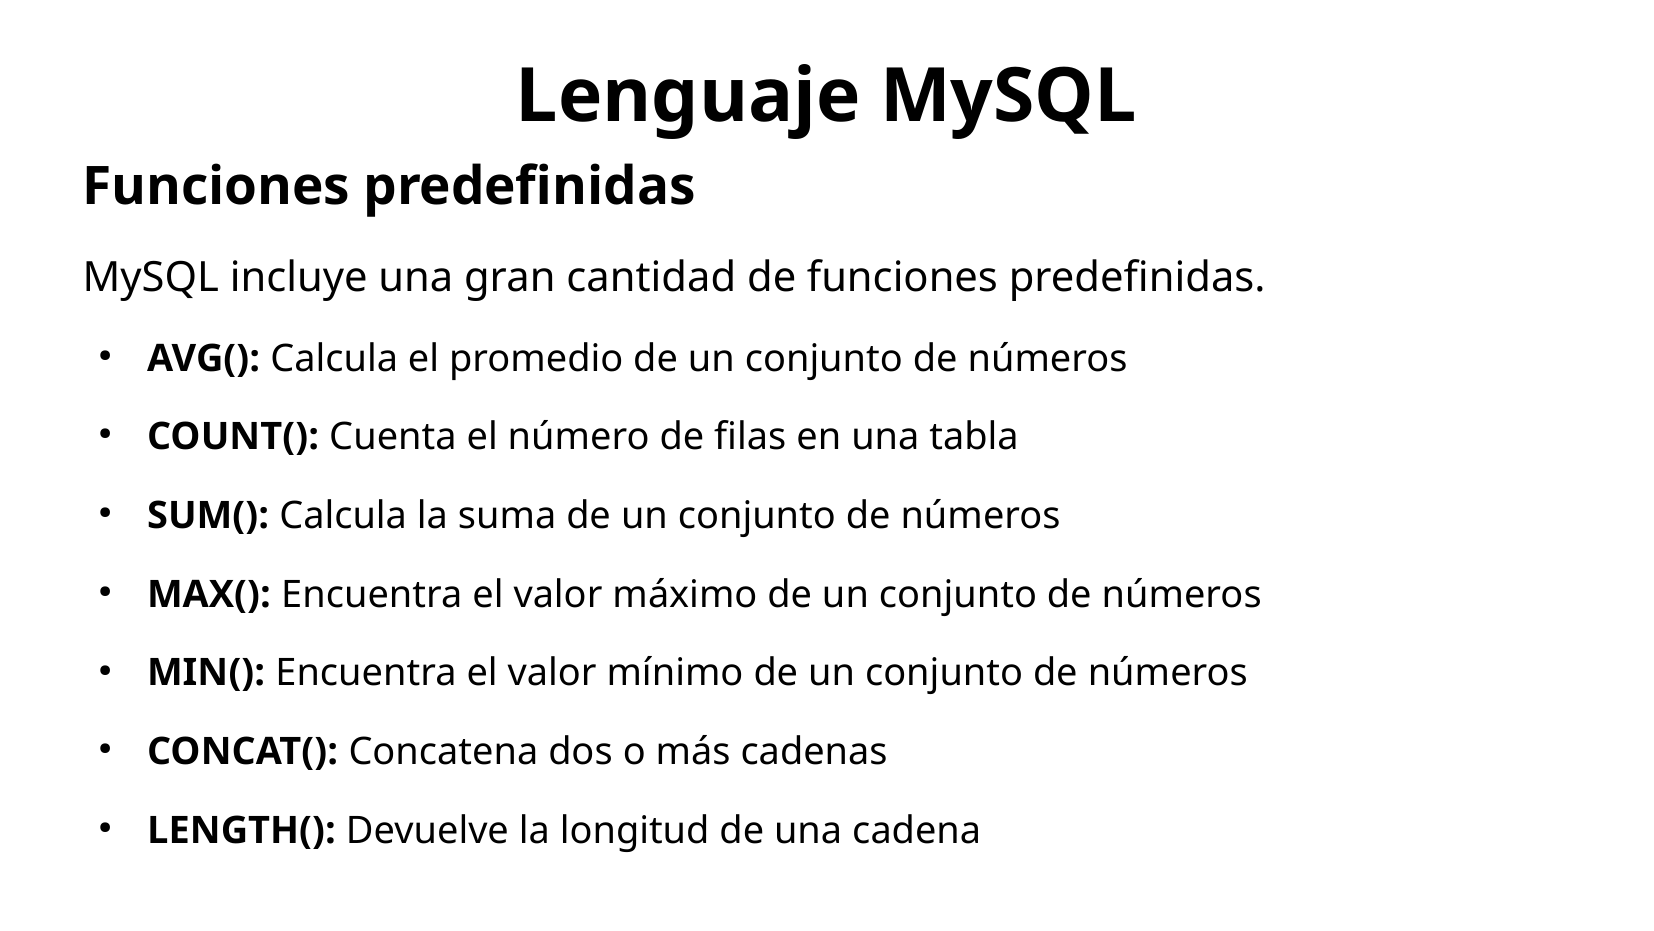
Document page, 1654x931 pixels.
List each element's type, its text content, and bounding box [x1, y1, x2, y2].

list Funciones predefinidas MySQL incluye una gran cantidad de funciones predefinidas. AVG(): Calcula el promedio de un conjunto de números COUNT(): Cuenta el número de filas en una tabla SUM(): Calcula la suma de un conjunto de números MAX(): Encuentra el valor máximo de un conjunto de números MIN(): Encuentra el valor mínimo de un conjunto de números CONCAT(): Concatena dos o más cadenas LENGTH(): Devuelve la longitud de una cadena [82, 147, 1595, 857]
title Lenguaje MySQL [82, 37, 1571, 147]
